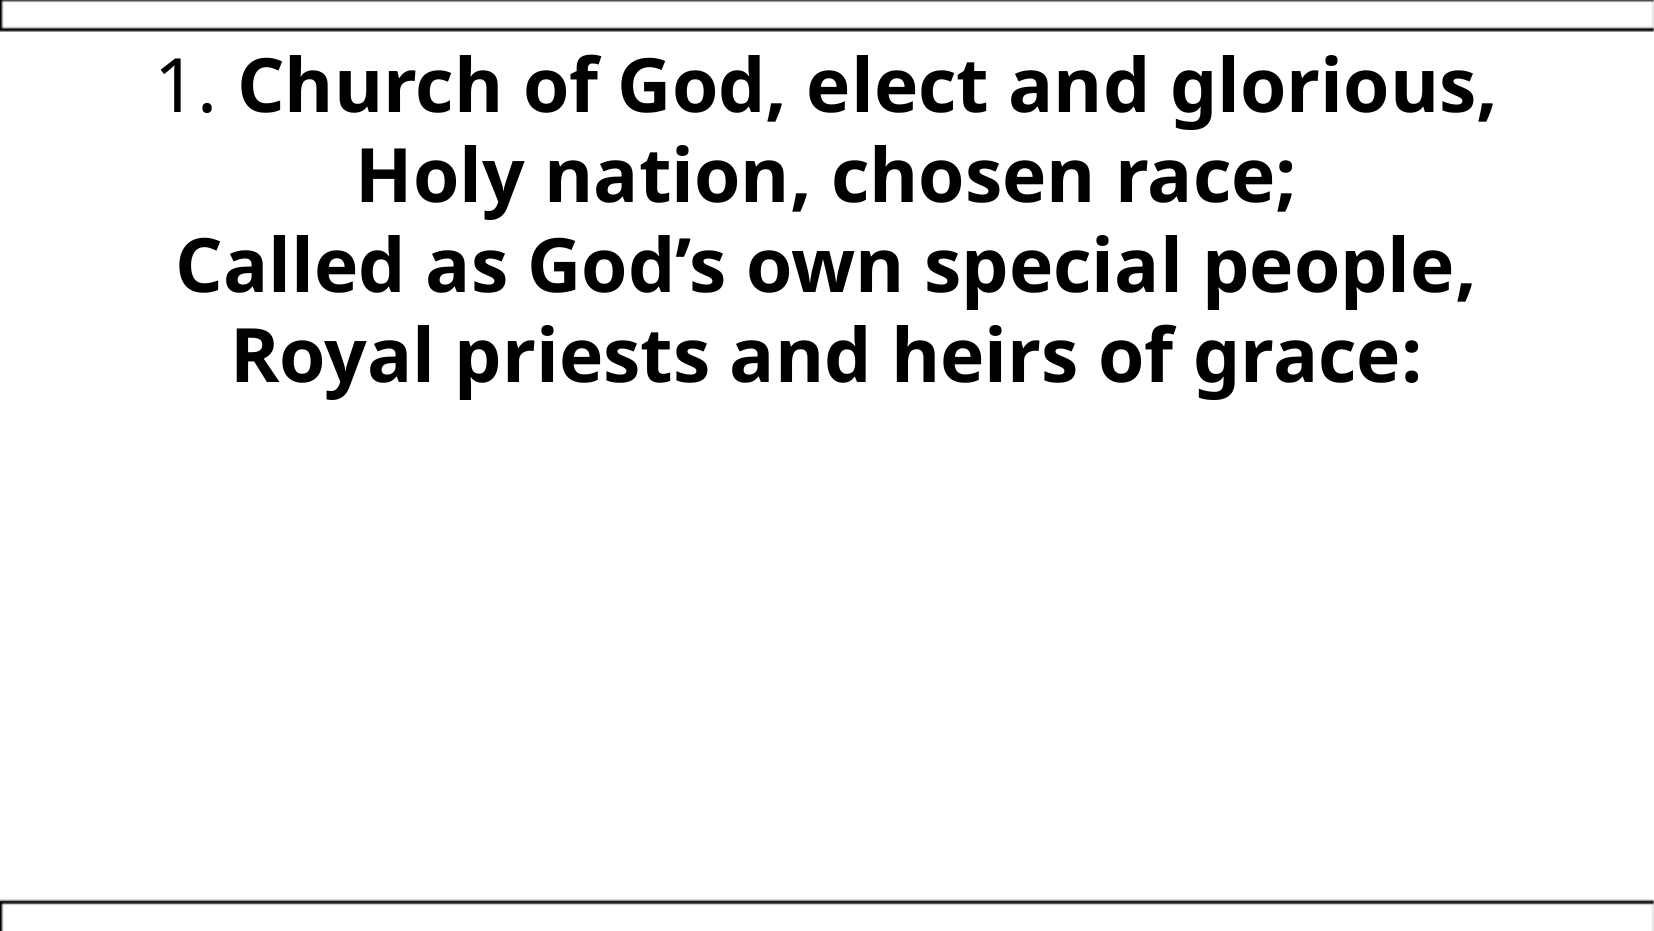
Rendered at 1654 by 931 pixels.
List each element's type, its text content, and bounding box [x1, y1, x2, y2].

text_box 1. Church of God, elect and glorious, Holy nation, chosen race; Called as God’s own special people, Royal priests and heirs of grace: [138, 30, 1515, 405]
picture [0, 0, 1654, 931]
